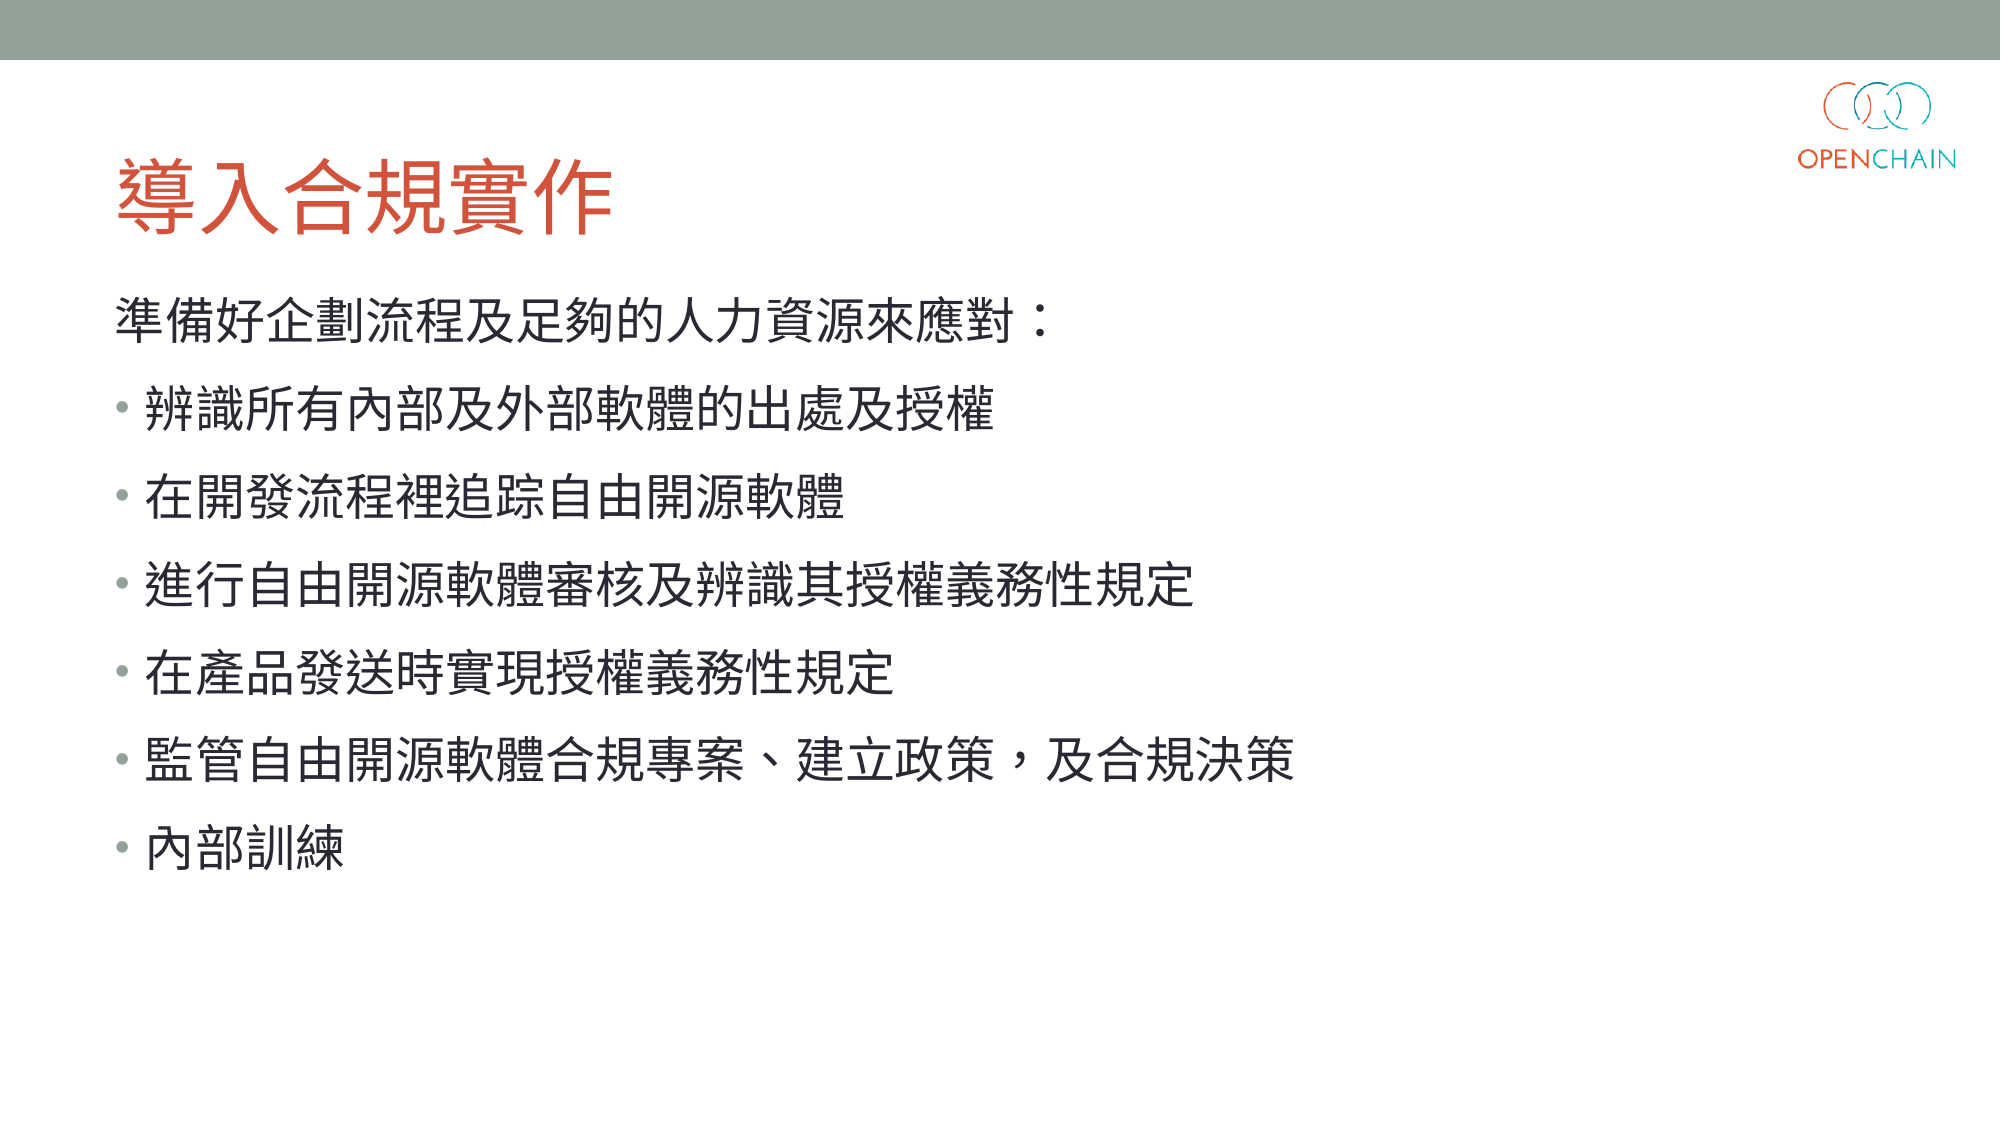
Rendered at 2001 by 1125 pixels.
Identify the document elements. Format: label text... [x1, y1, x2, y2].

title 導入合規實作 [99, 87, 1900, 251]
list 準備好企劃流程及足夠的人力資源來應對： 辨識所有內部及外部軟體的出處及授權 在開發流程裡追踪自由開源軟體 進行自由開源軟體審核及辨識其授權義務性規定 在產品發送時實現授權義務性規定 監管自由開源軟體合規專案、建立政策，及合規決策 內部訓練 [99, 263, 1900, 1064]
